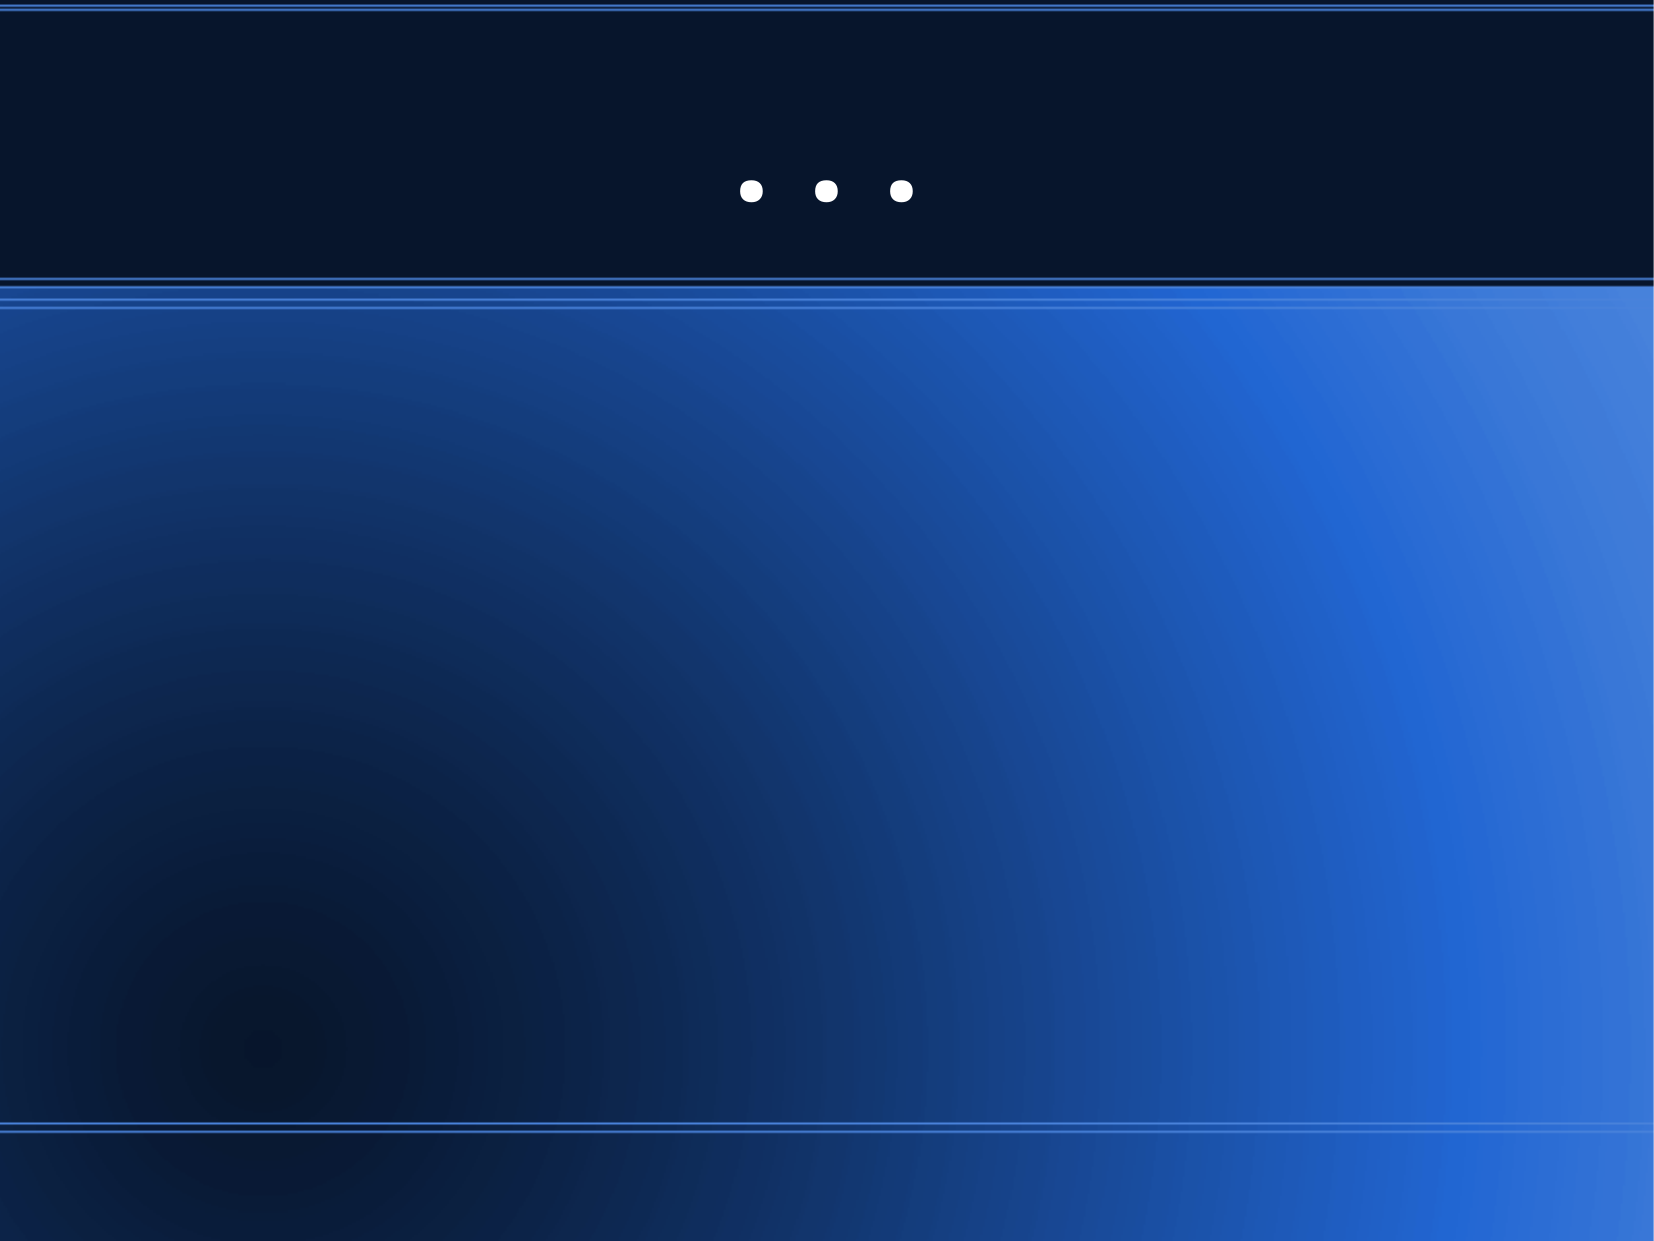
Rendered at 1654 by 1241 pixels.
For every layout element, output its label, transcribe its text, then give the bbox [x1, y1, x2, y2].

title ... [82, 49, 1571, 257]
picture [0, 0, 1654, 1241]
